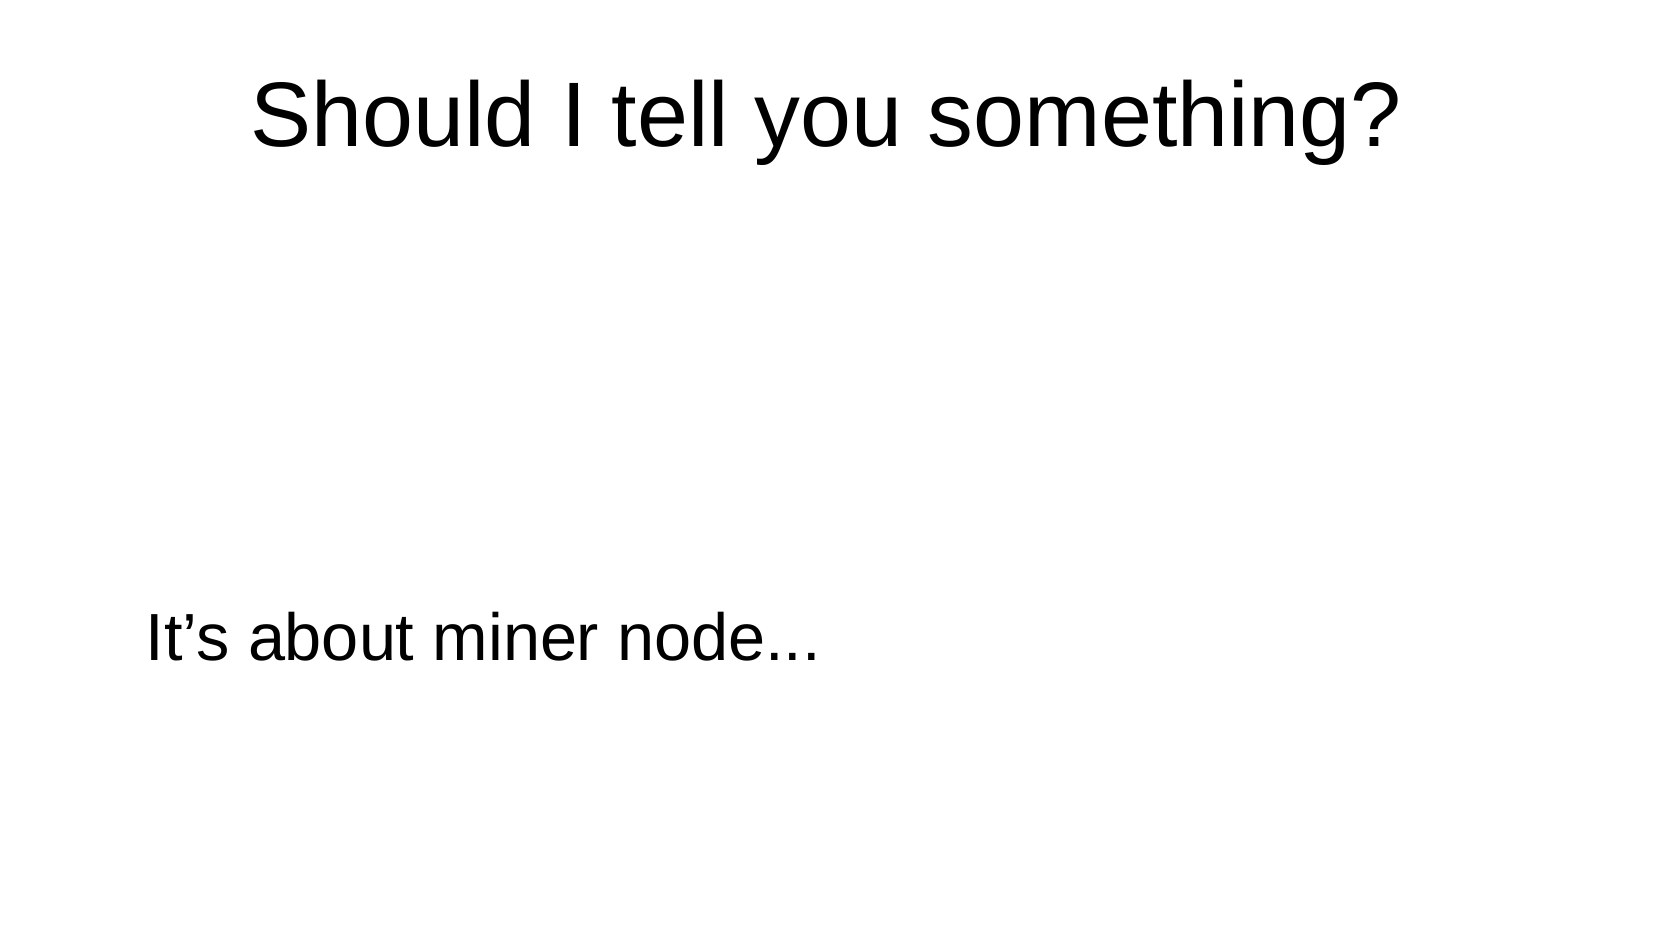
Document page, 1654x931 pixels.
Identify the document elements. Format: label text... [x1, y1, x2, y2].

title Should I tell you something? [82, 37, 1571, 193]
list It’s about miner node... [75, 600, 1564, 720]
